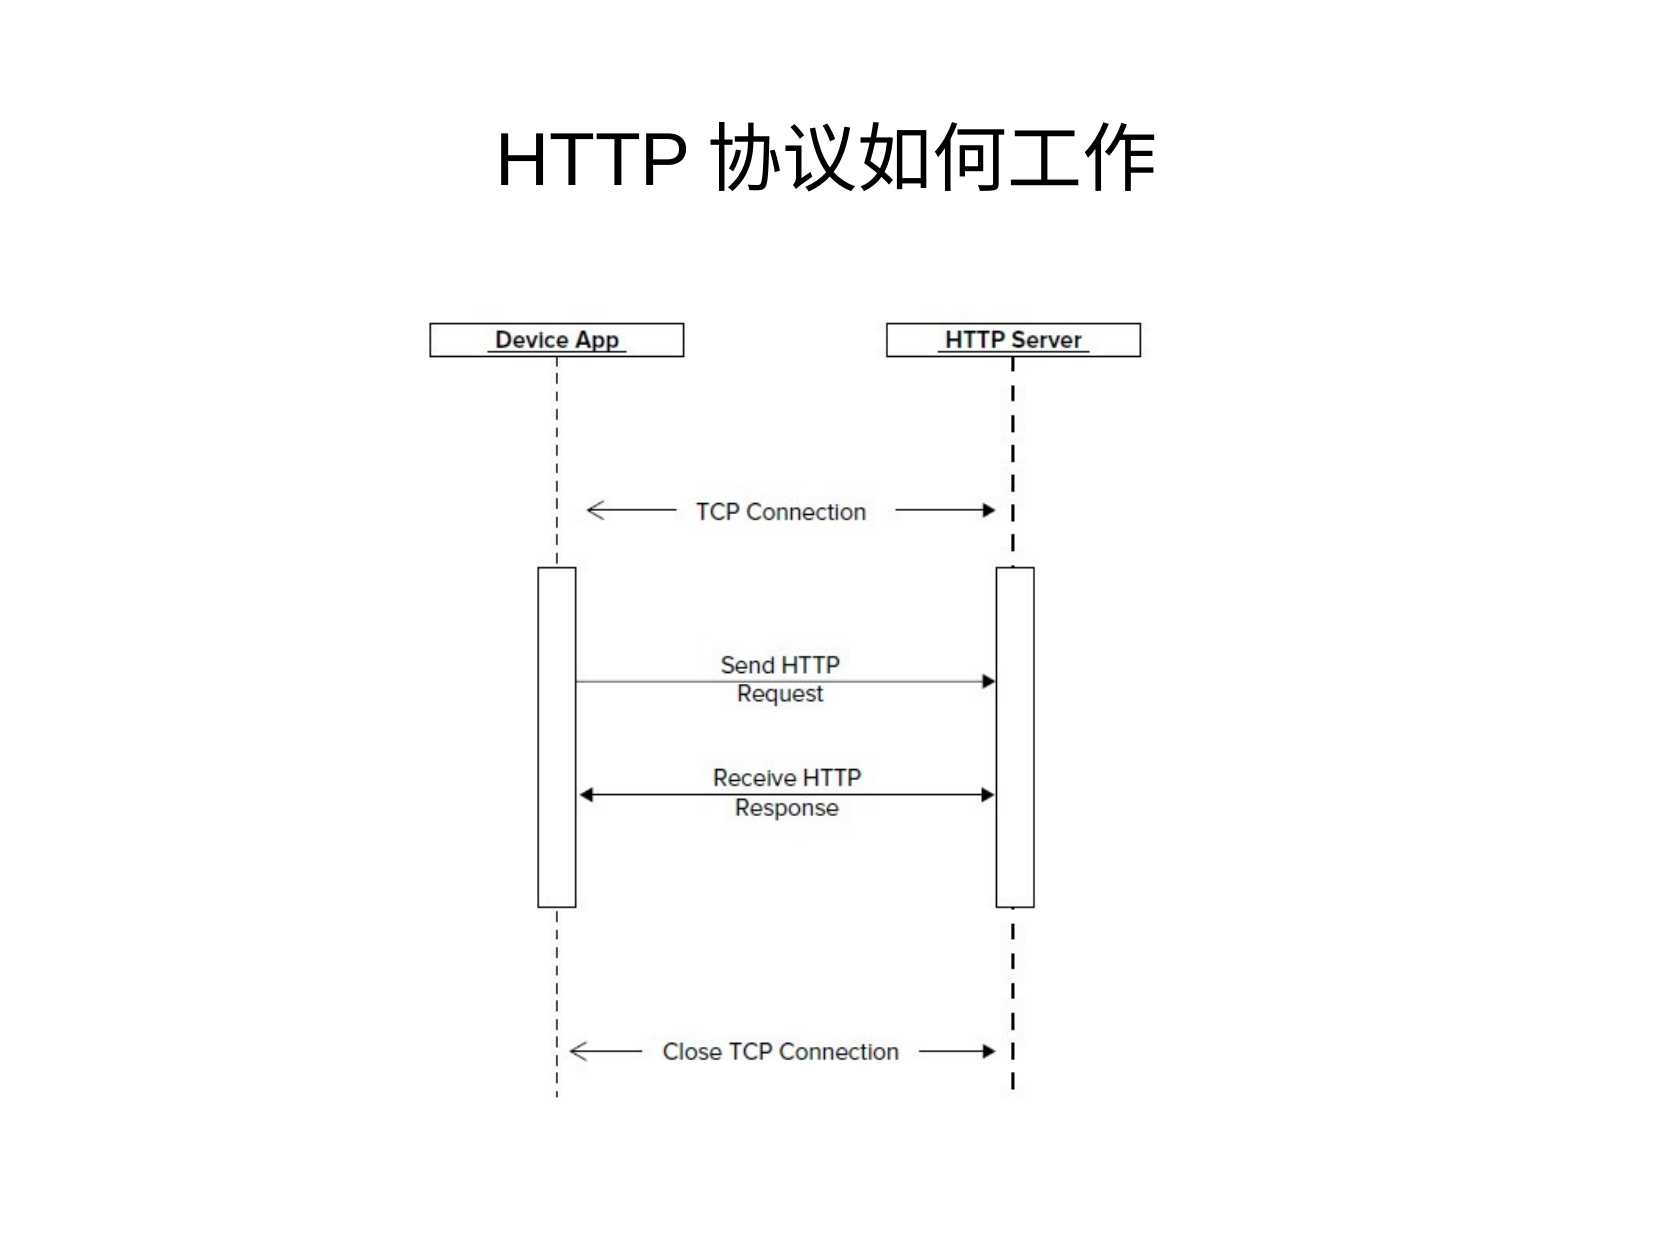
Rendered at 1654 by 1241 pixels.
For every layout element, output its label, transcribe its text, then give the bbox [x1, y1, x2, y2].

title HTTP协议如何工作 [82, 49, 1571, 257]
picture [375, 284, 1229, 1107]
